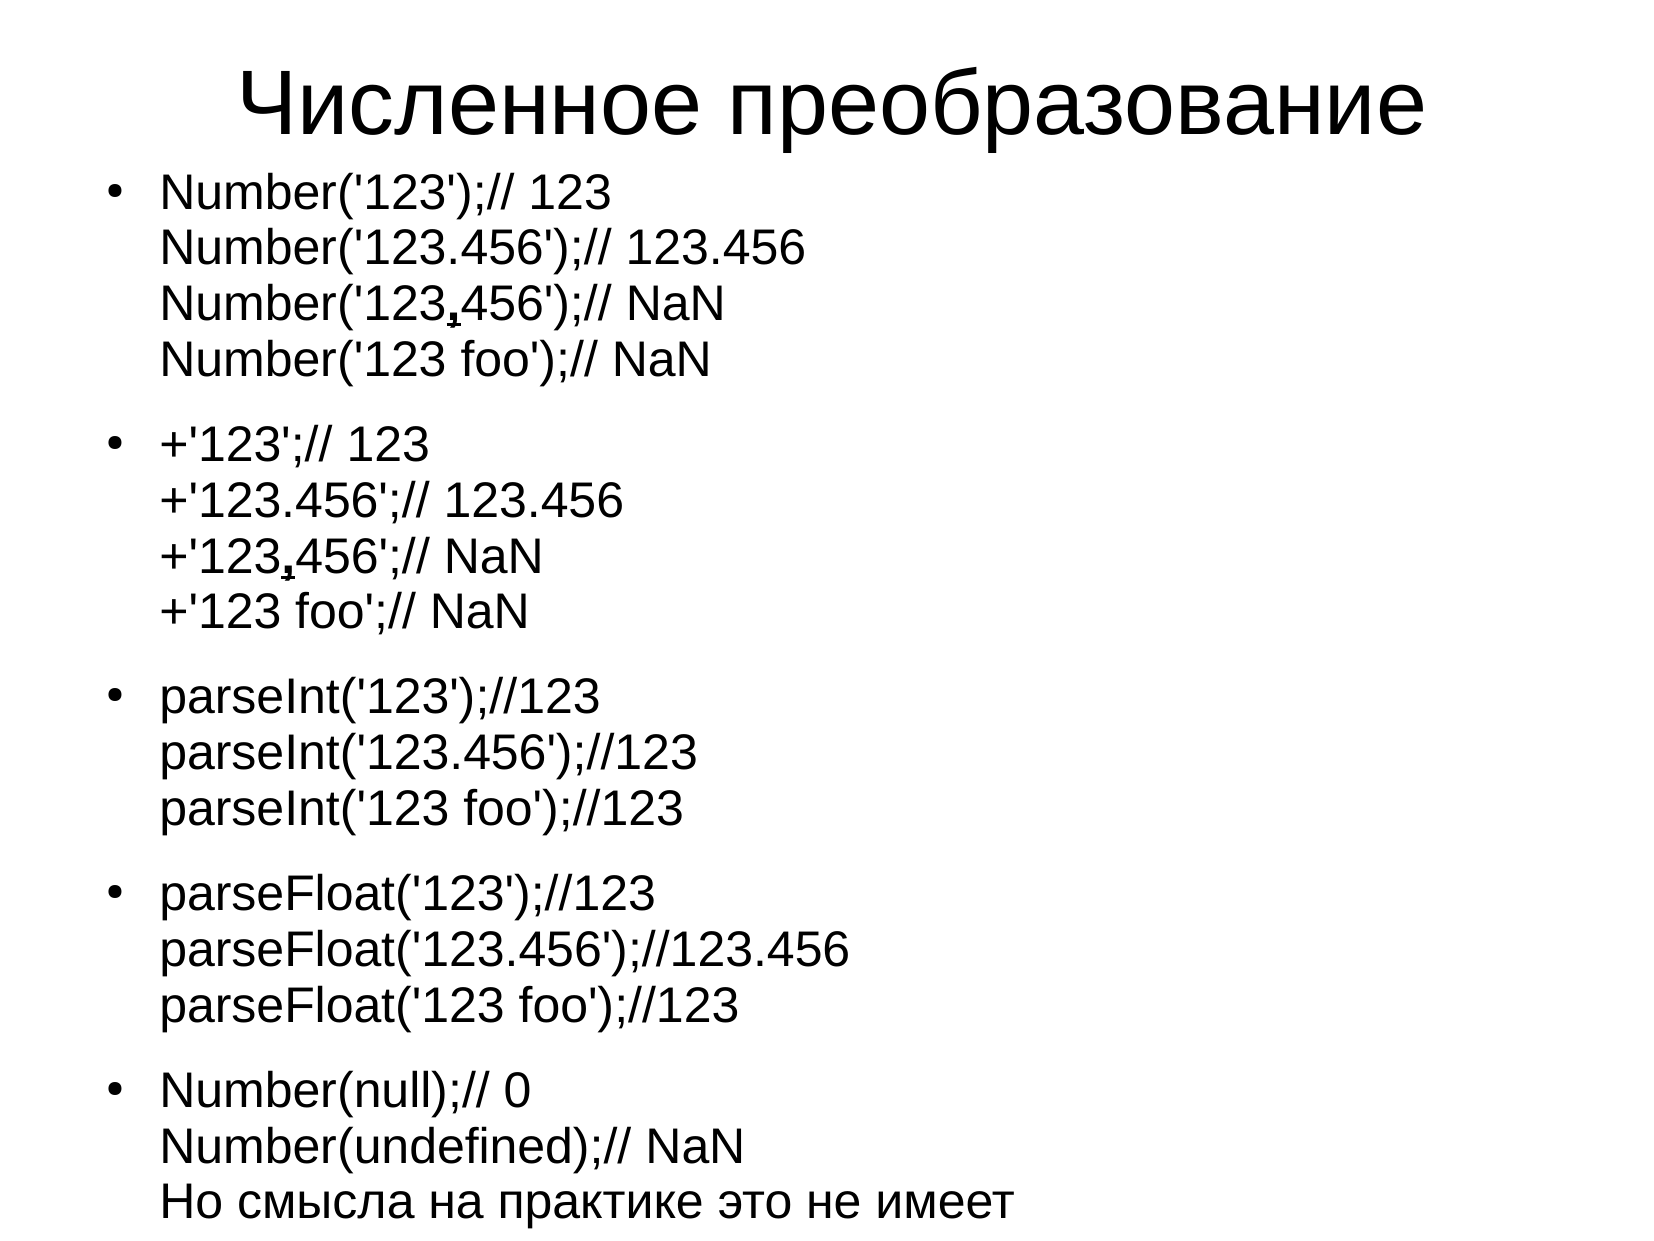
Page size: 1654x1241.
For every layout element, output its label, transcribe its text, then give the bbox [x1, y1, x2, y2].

title Численное преобразование [88, 0, 1577, 163]
list Number('123');// 123 Number('123.456');// 123.456 Number('123,456');// NaN Number('123 foo');// NaN +'123';// 123 +'123.456';// 123.456 +'123,456';// NaN +'123 foo';// NaN parseInt('123');//123 parseInt('123.456');//123 parseInt('123 foo');//123 parseFloat('123');//123 parseFloat('123.456');//123.456 parseFloat('123 foo');//123 Number(null);// 0 Number(undefined);// NaN Но смысла на практике это не имеет [88, 163, 1577, 1233]
